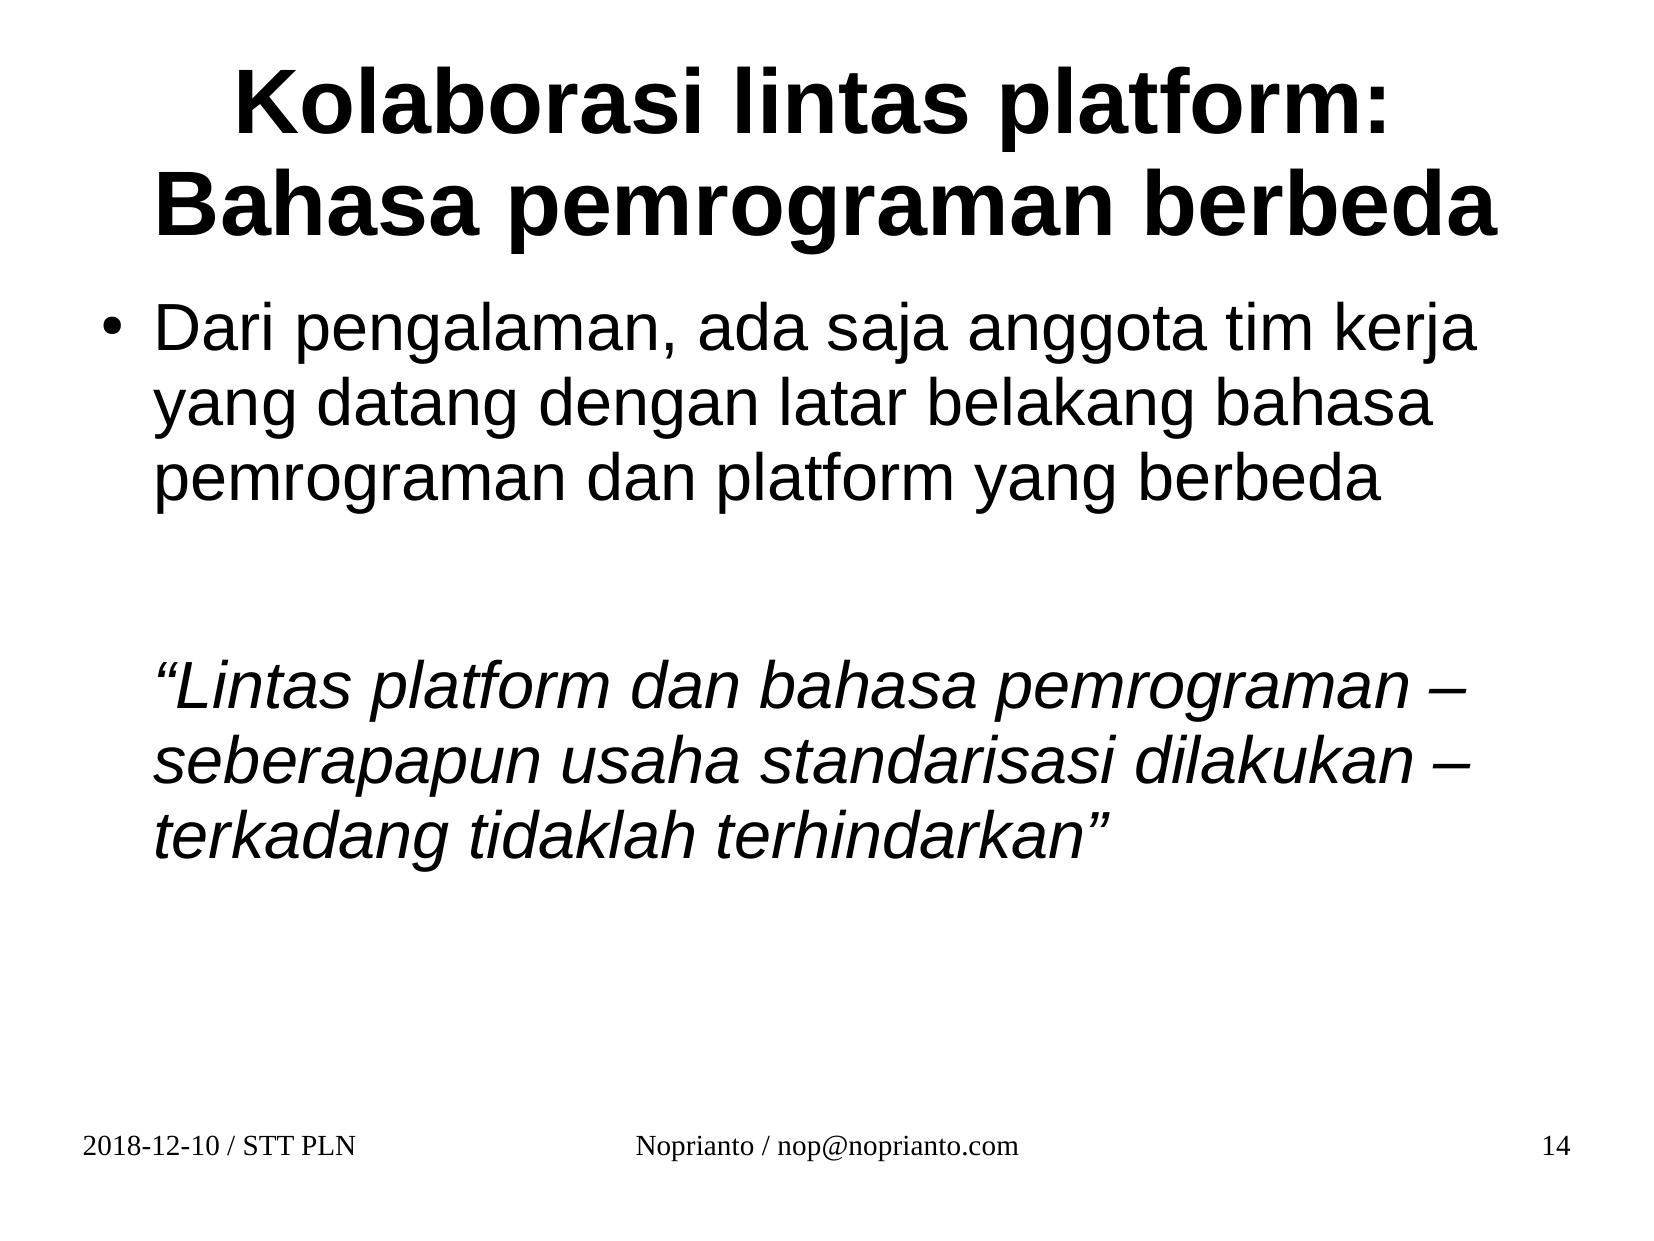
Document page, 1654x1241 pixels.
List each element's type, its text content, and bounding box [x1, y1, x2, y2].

title Kolaborasi lintas platform: Bahasa pemrograman berbeda [82, 49, 1571, 257]
list Dari pengalaman, ada saja anggota tim kerja yang datang dengan latar belakang bahasa pemrograman dan platform yang berbeda “Lintas platform dan bahasa pemrograman – seberapapun usaha standarisasi dilakukan – terkadang tidaklah terhindarkan” [82, 290, 1571, 1010]
